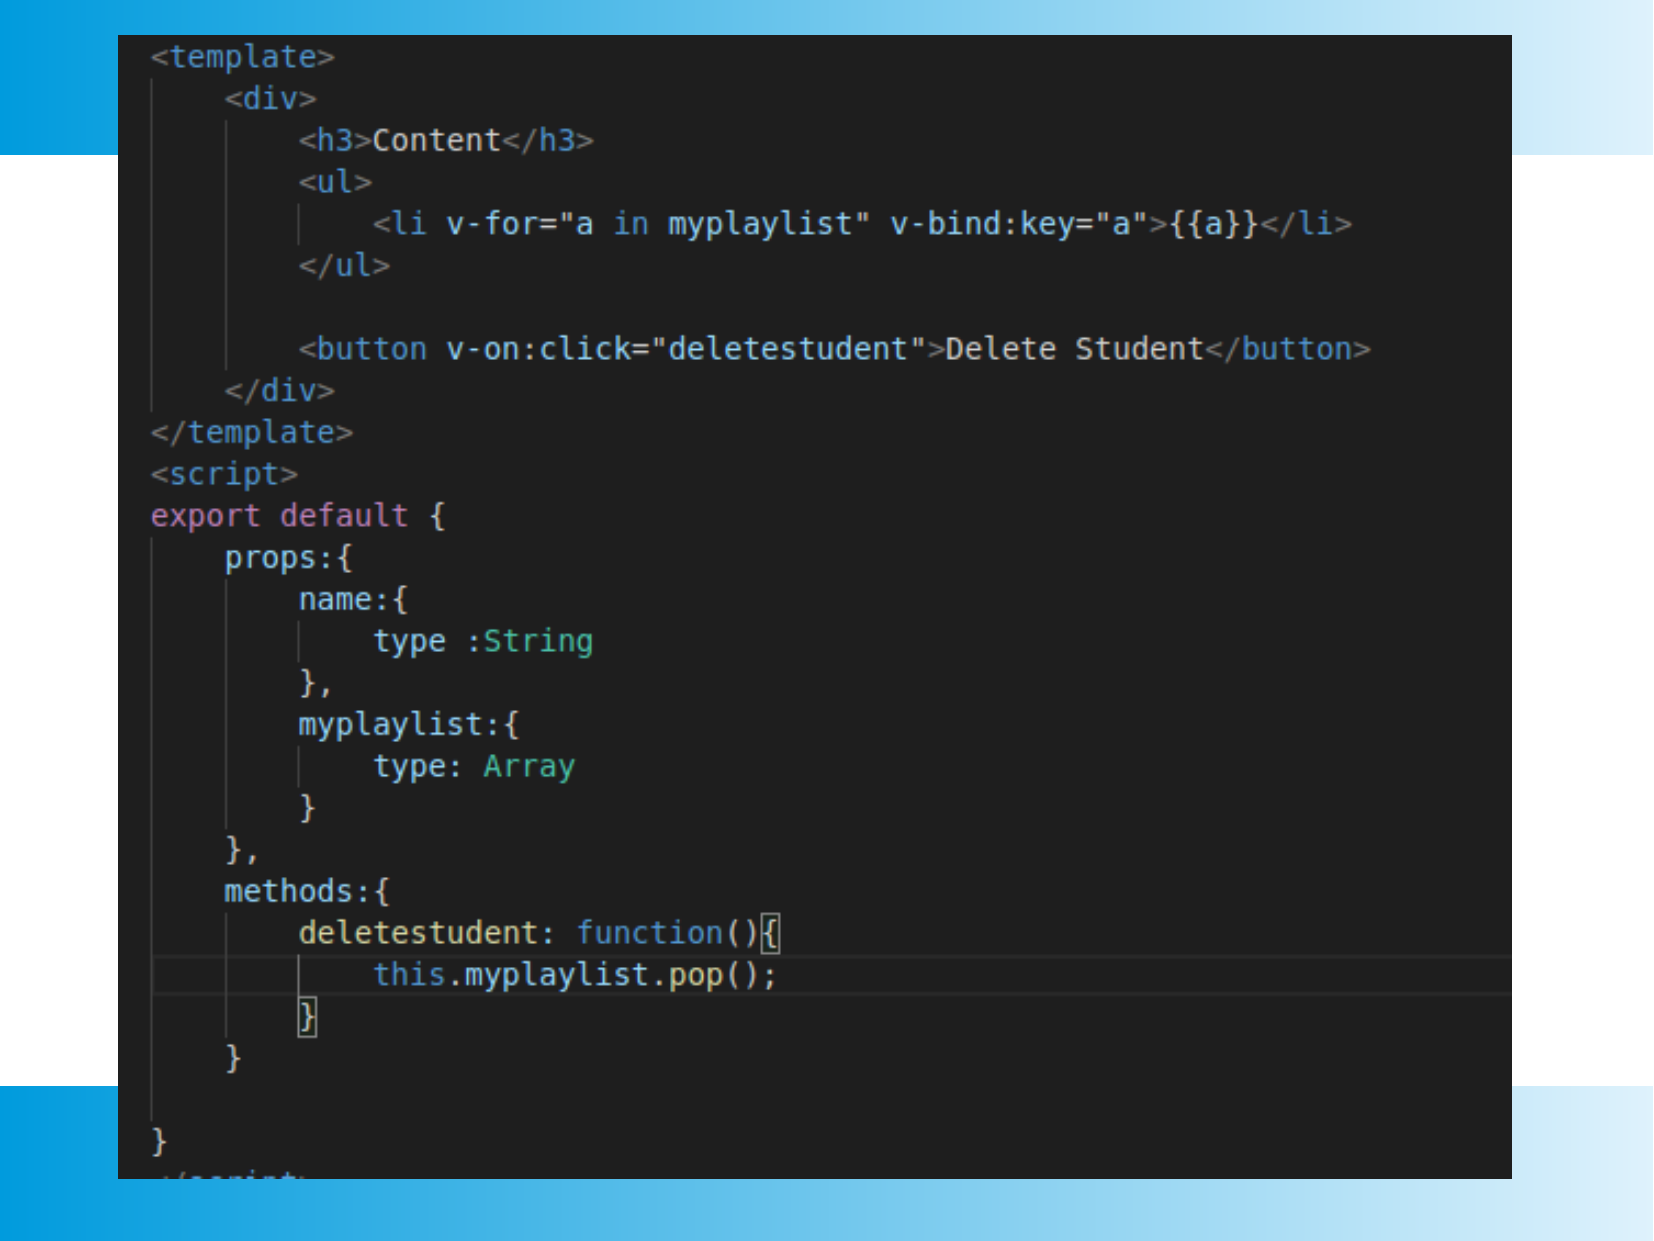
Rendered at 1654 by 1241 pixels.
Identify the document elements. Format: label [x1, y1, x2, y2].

picture [118, 0, 1512, 1241]
